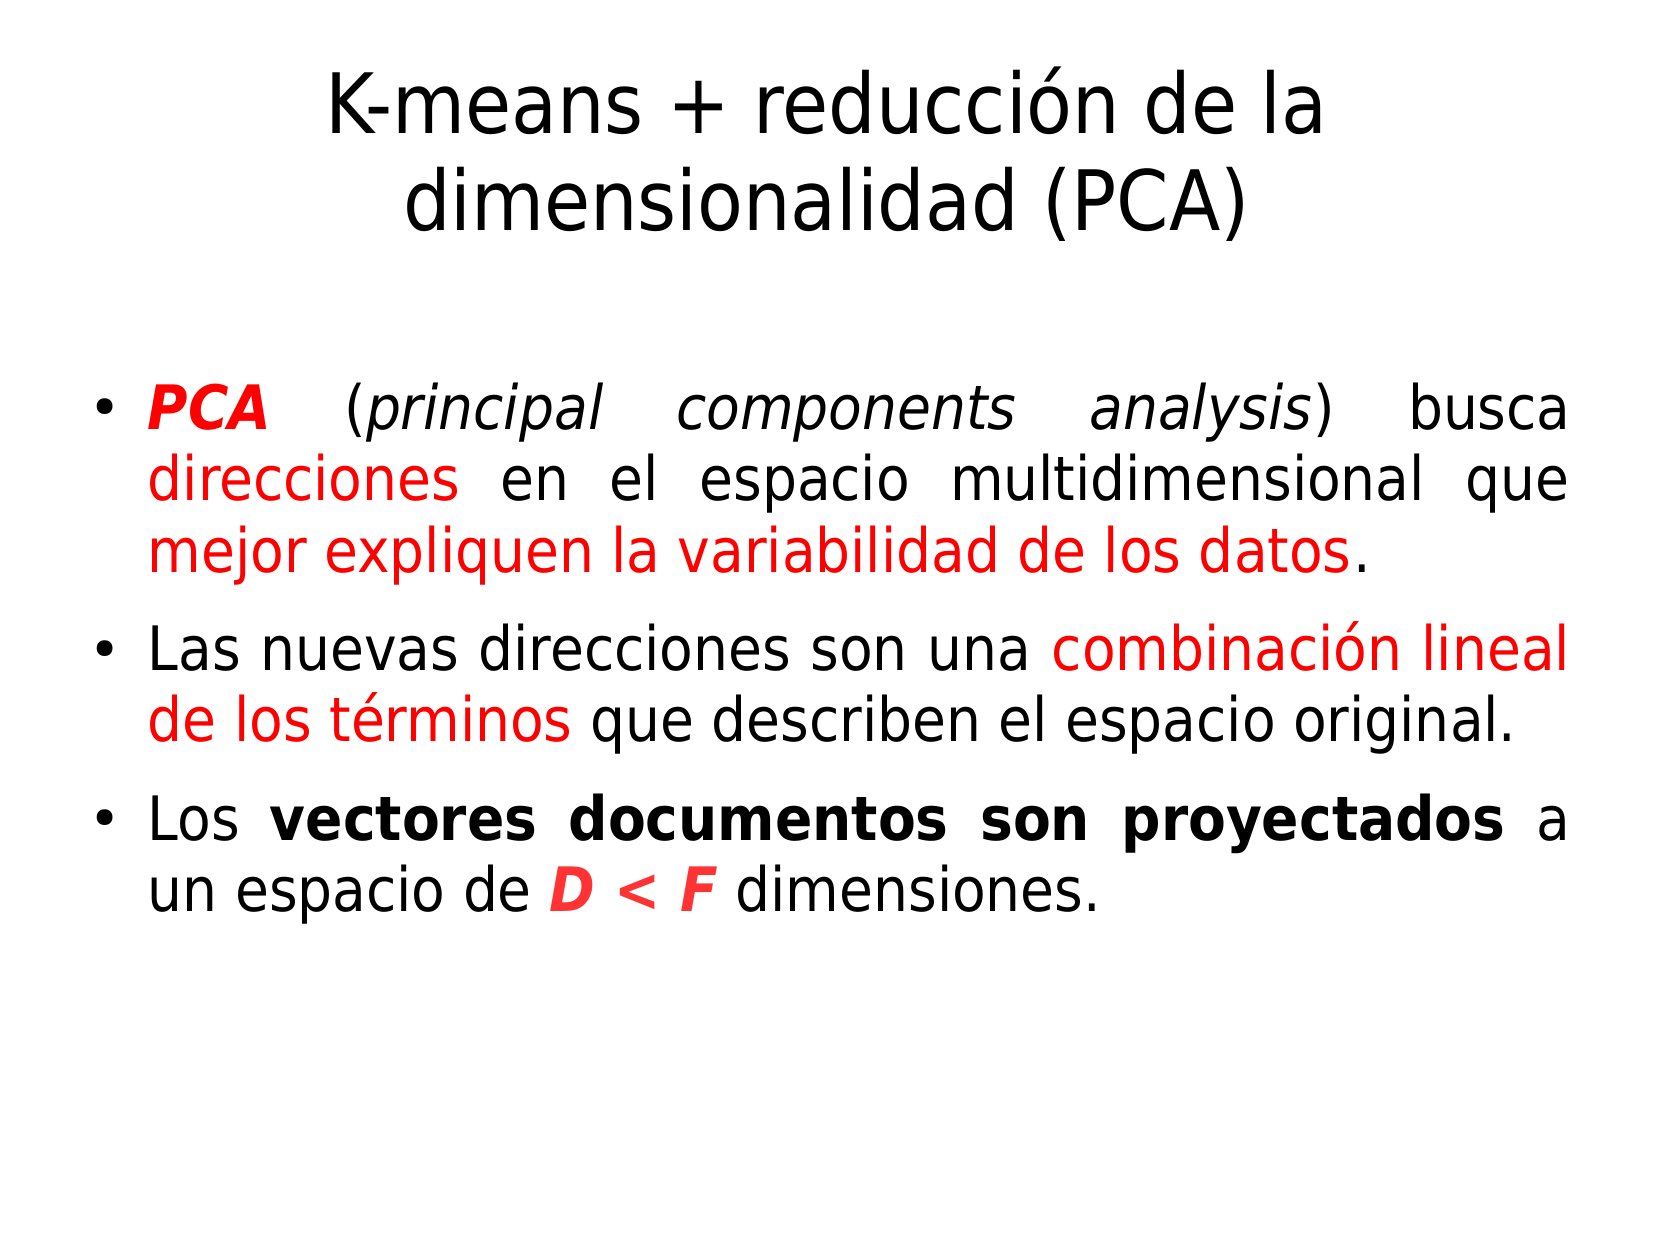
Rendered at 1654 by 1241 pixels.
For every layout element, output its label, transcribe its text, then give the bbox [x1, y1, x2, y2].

title K-means + reducción de la dimensionalidad (PCA) [82, 49, 1571, 257]
list PCA (principal components analysis) busca direcciones en el espacio multidimensional que mejor expliquen la variabilidad de los datos. Las nuevas direcciones son una combinación lineal de los términos que describen el espacio original. Los vectores documentos son proyectados a un espacio de D < F dimensiones. [82, 372, 1571, 1093]
